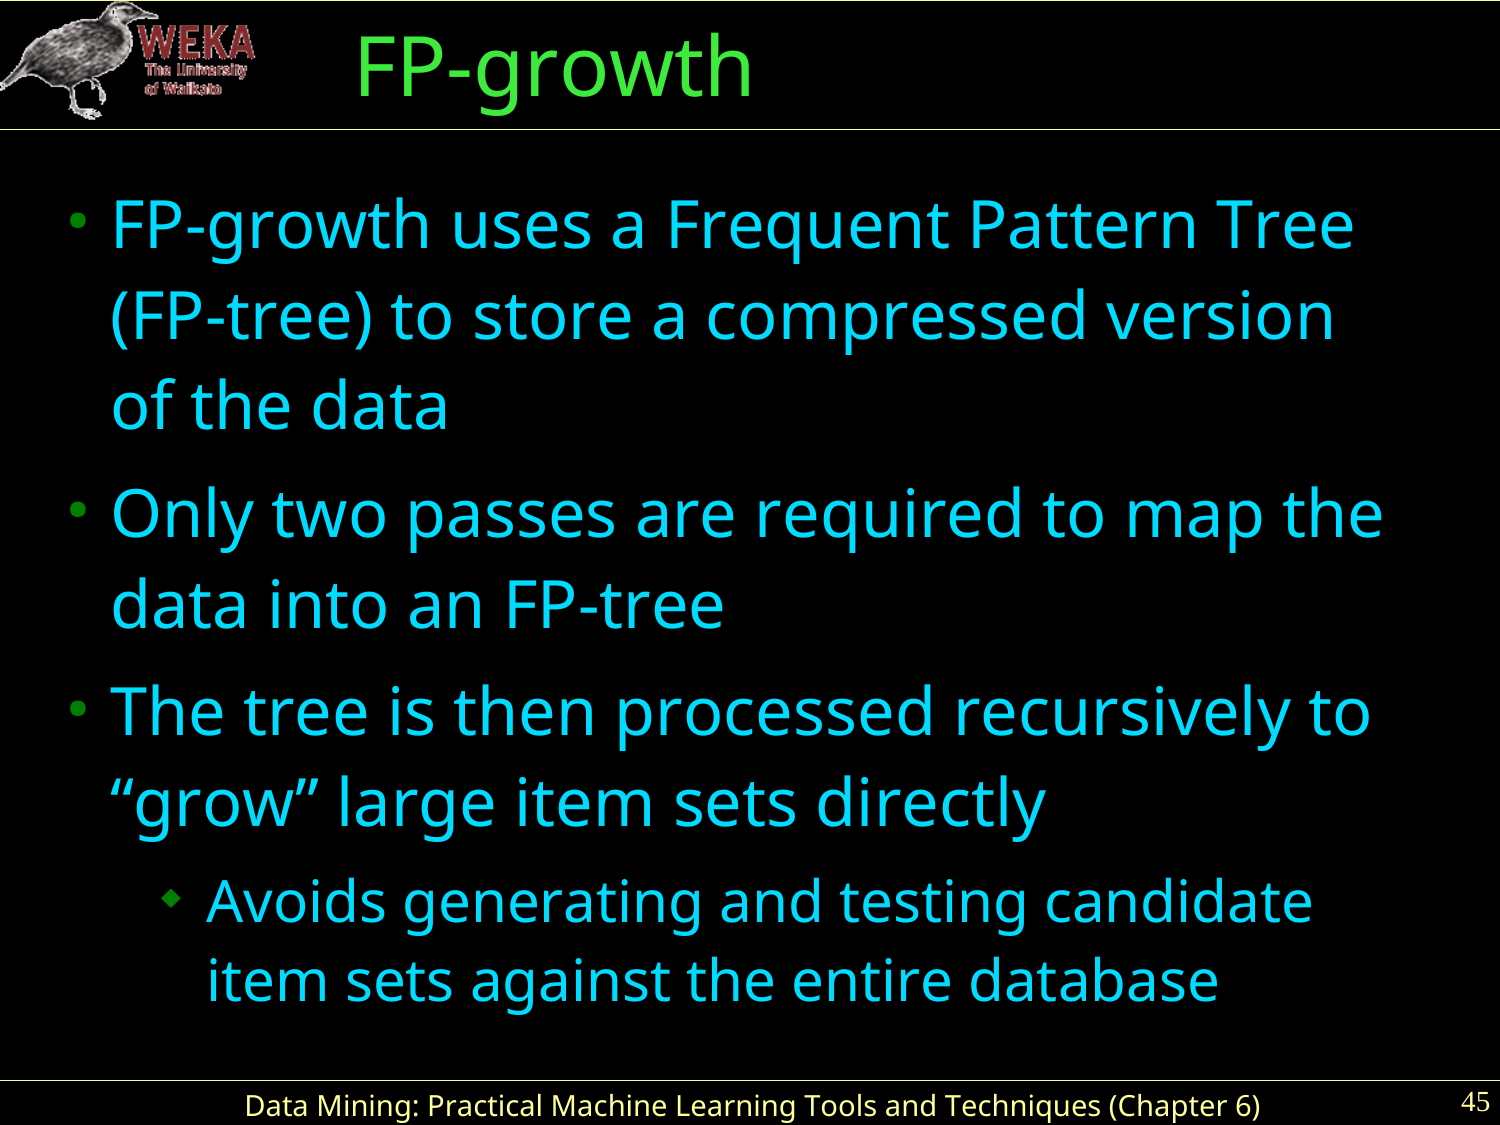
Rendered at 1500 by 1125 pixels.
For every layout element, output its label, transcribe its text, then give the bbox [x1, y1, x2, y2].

picture [0, 1, 266, 129]
list FP-growth uses a Frequent Pattern Tree (FP-tree) to store a compressed version of the data Only two passes are required to map the data into an FP-tree The tree is then processed recursively to “grow” large item sets directly Avoids generating and testing candidate item sets against the entire database [67, 177, 1418, 1093]
title FP-growth [353, 0, 1429, 159]
